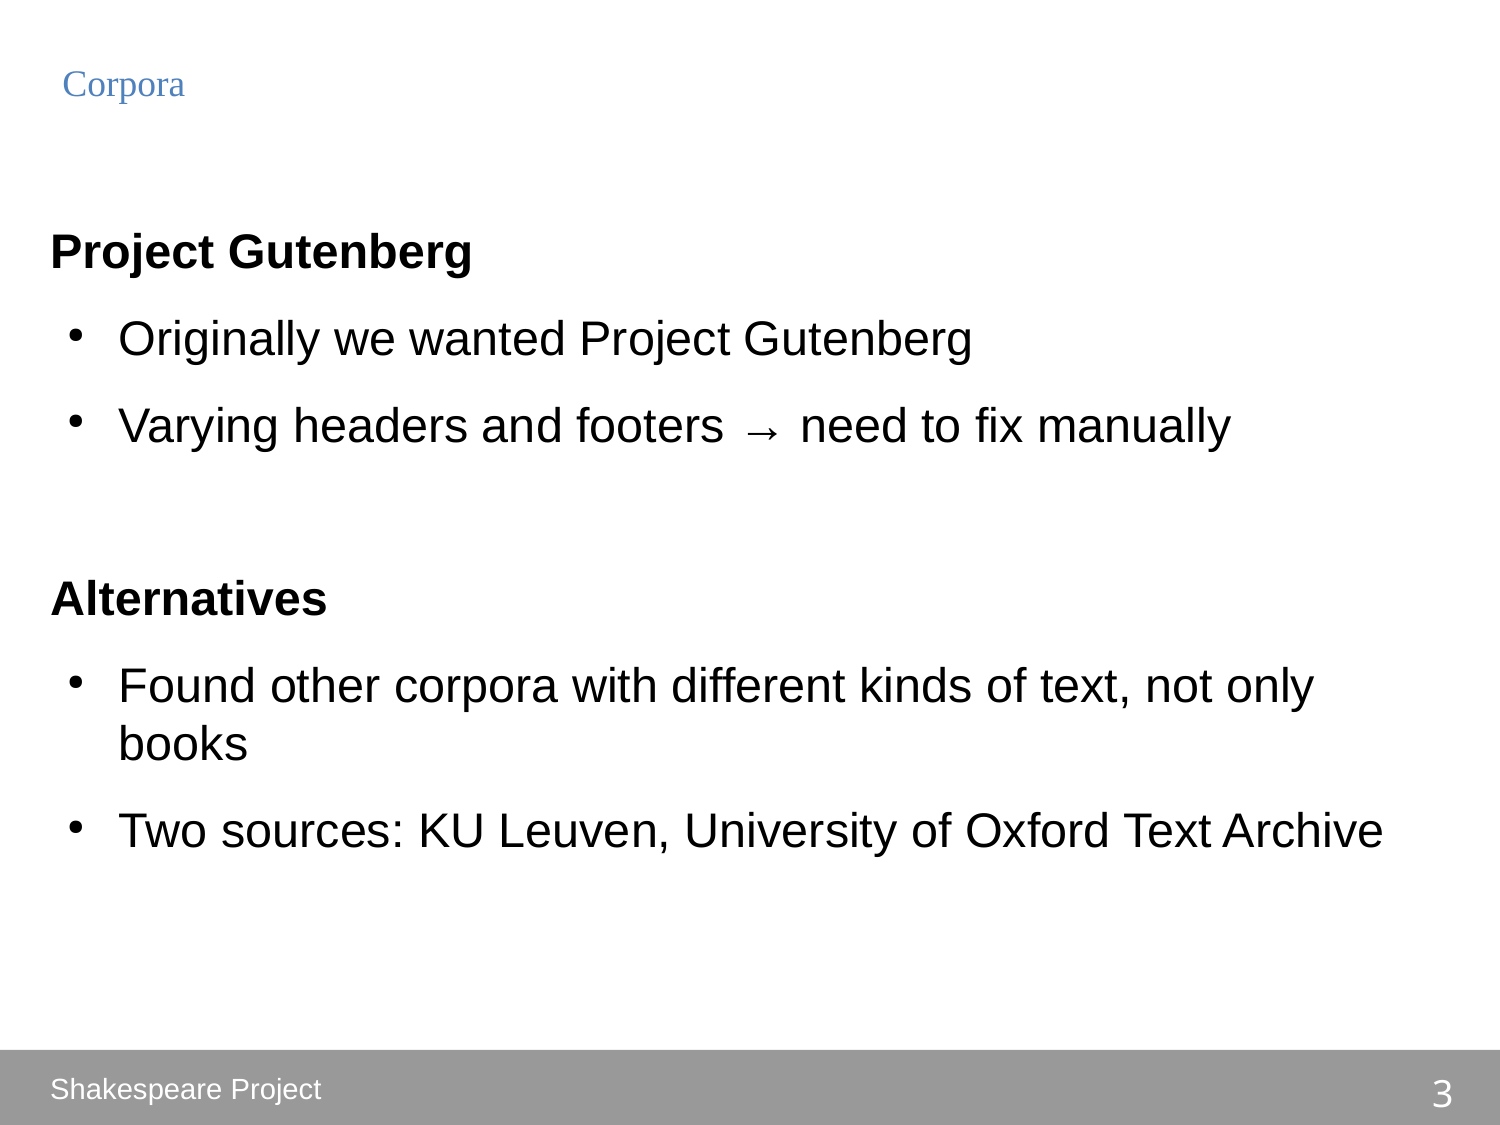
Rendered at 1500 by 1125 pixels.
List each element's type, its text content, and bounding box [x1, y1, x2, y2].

footer Shakespeare Project [35, 1062, 1276, 1111]
slide_number <number> [1417, 1062, 1477, 1111]
list Project Gutenberg Originally we wanted Project Gutenberg Varying headers and footers → need to fix manually Alternatives Found other corpora with different kinds of text, not only books Two sources: KU Leuven, University of Oxford Text Archive [35, 212, 1423, 910]
title Corpora [62, 12, 1450, 150]
